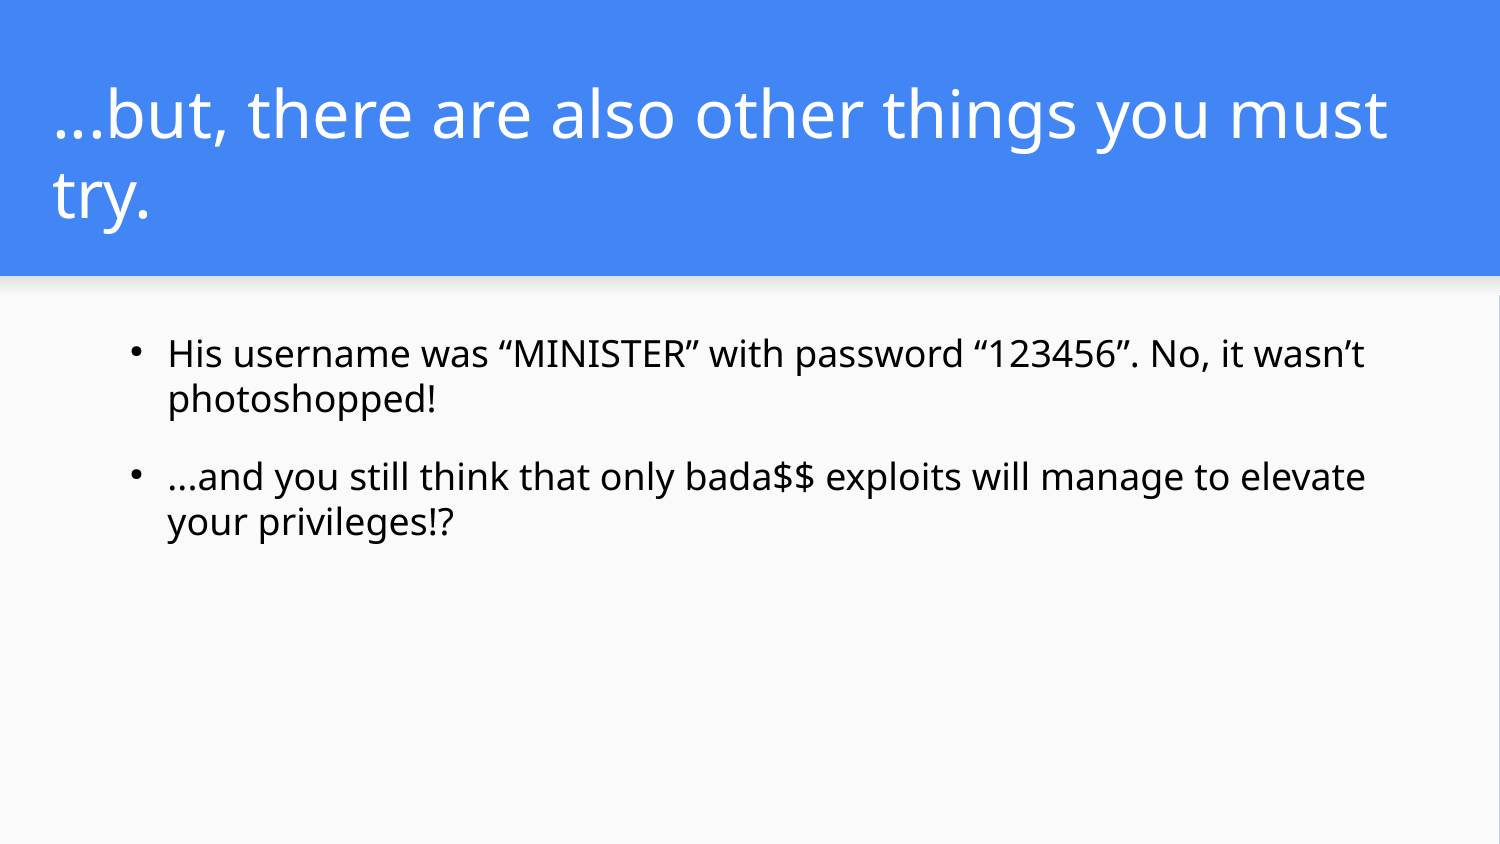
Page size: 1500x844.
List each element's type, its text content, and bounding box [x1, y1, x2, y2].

title ...but, there are also other things you must try. [37, 121, 1427, 248]
list His username was “MINISTER” with password “123456”. No, it wasn’t photoshopped! ...and you still think that only bada$$ exploits will manage to elevate your privileges!? [77, 314, 1427, 760]
